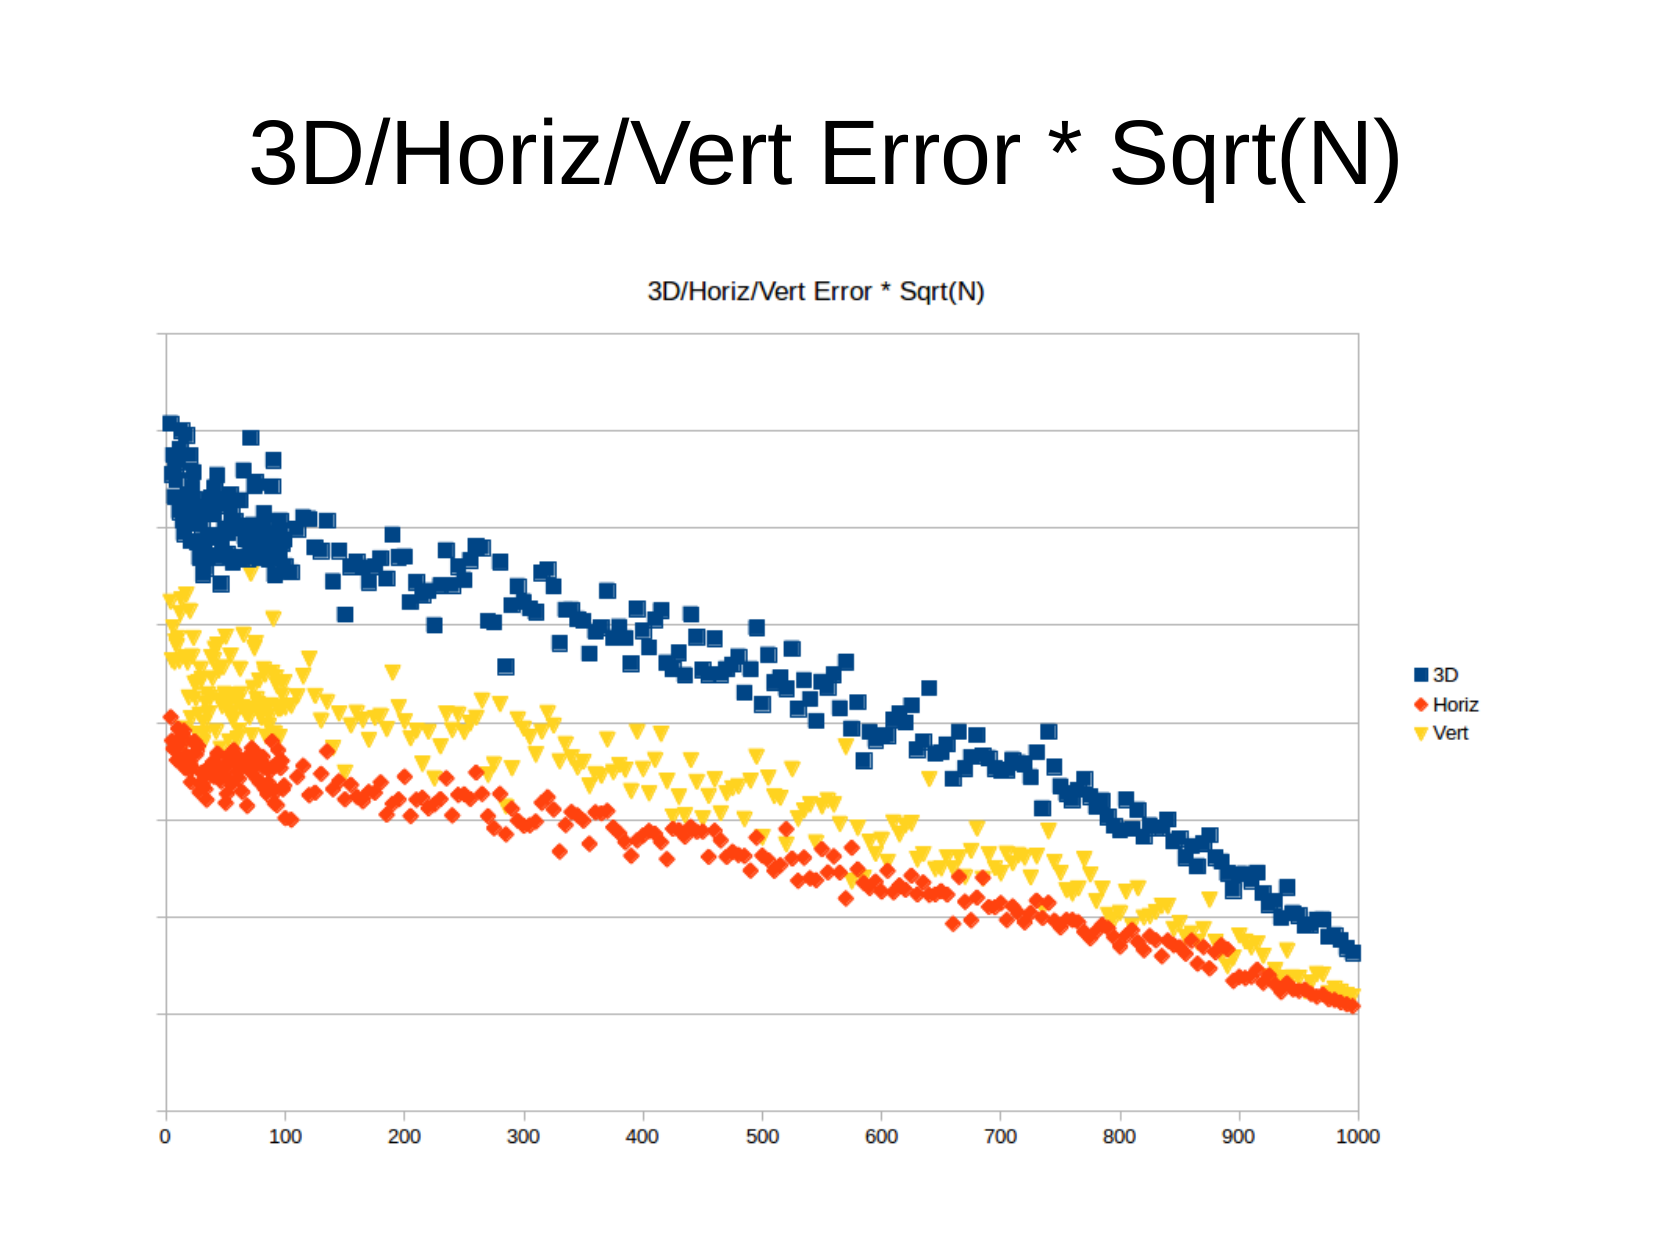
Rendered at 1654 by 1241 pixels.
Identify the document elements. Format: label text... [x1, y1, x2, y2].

picture [133, 241, 1499, 1167]
title 3D/Horiz/Vert Error * Sqrt(N) [82, 49, 1571, 257]
